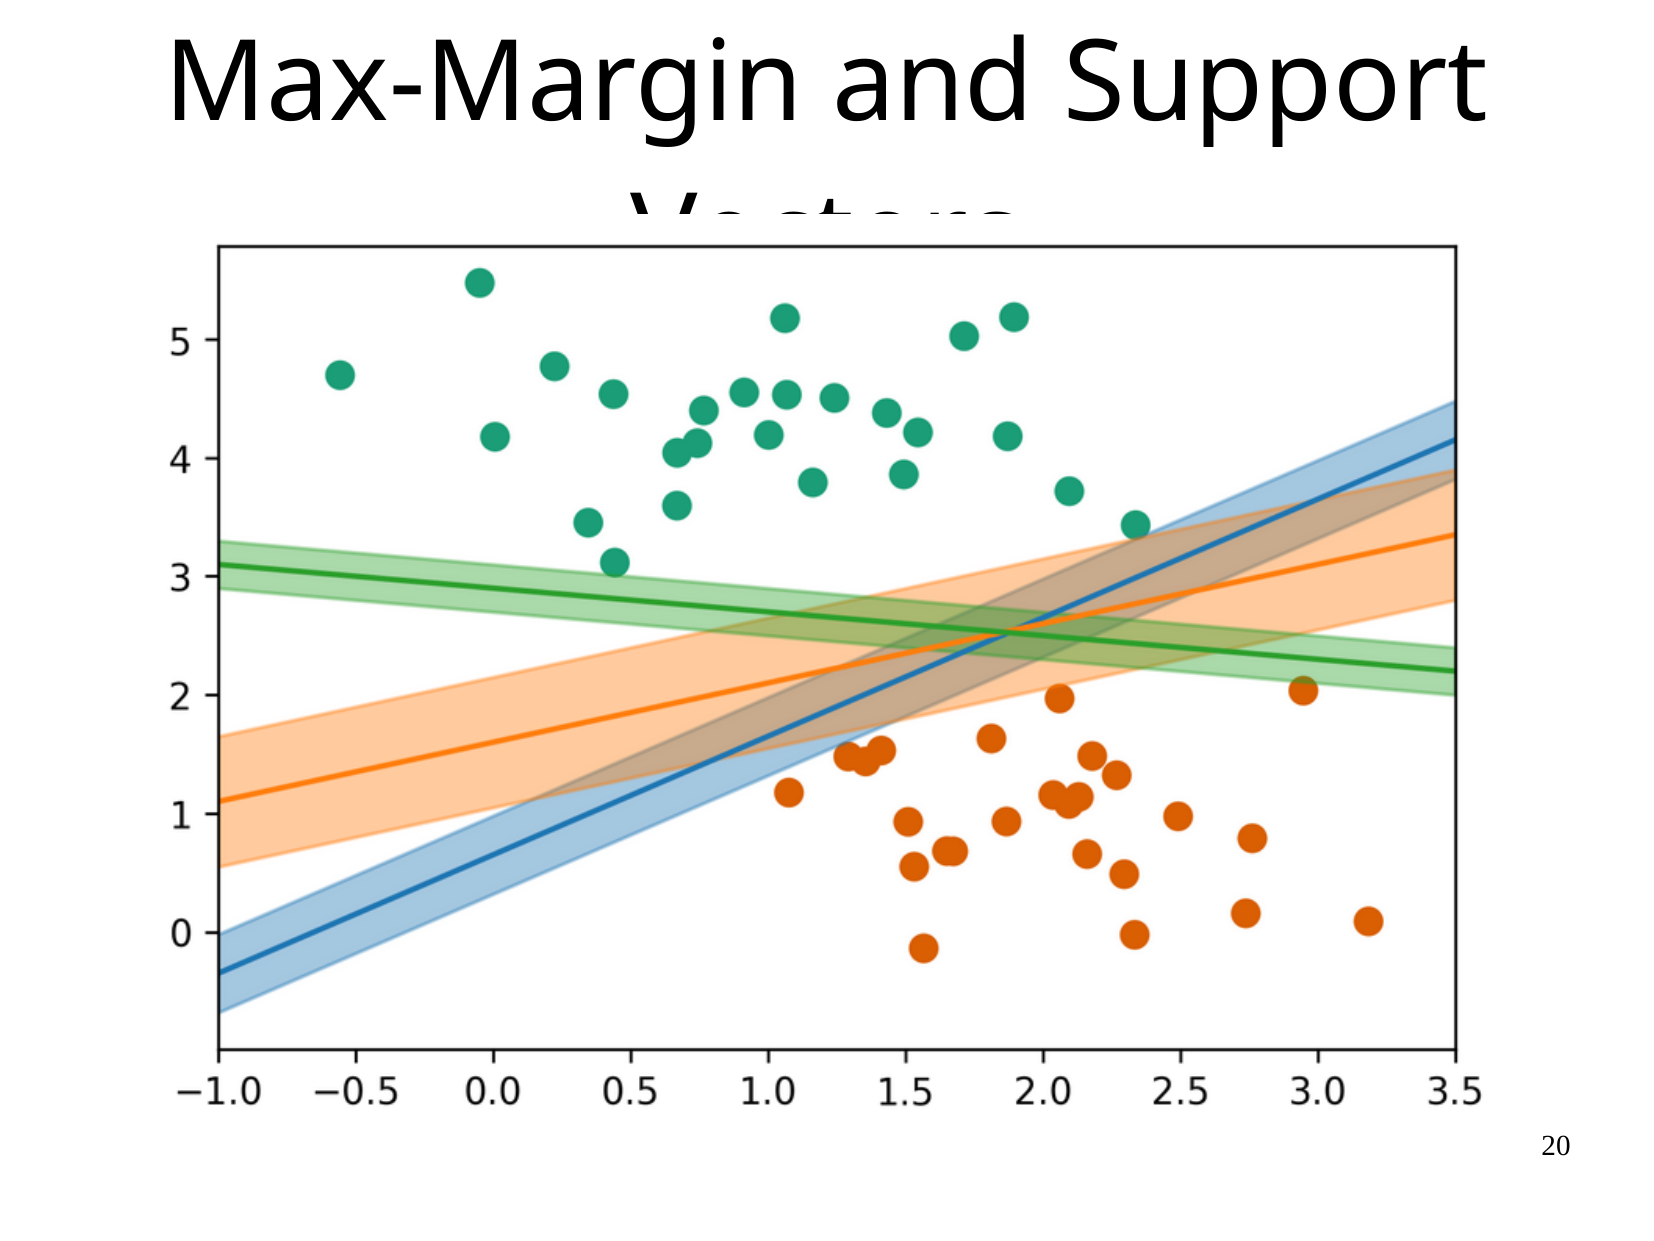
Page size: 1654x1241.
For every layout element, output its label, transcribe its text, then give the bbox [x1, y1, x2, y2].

title Max-Margin and Support Vectors [82, 49, 1571, 257]
picture [136, 214, 1531, 1126]
